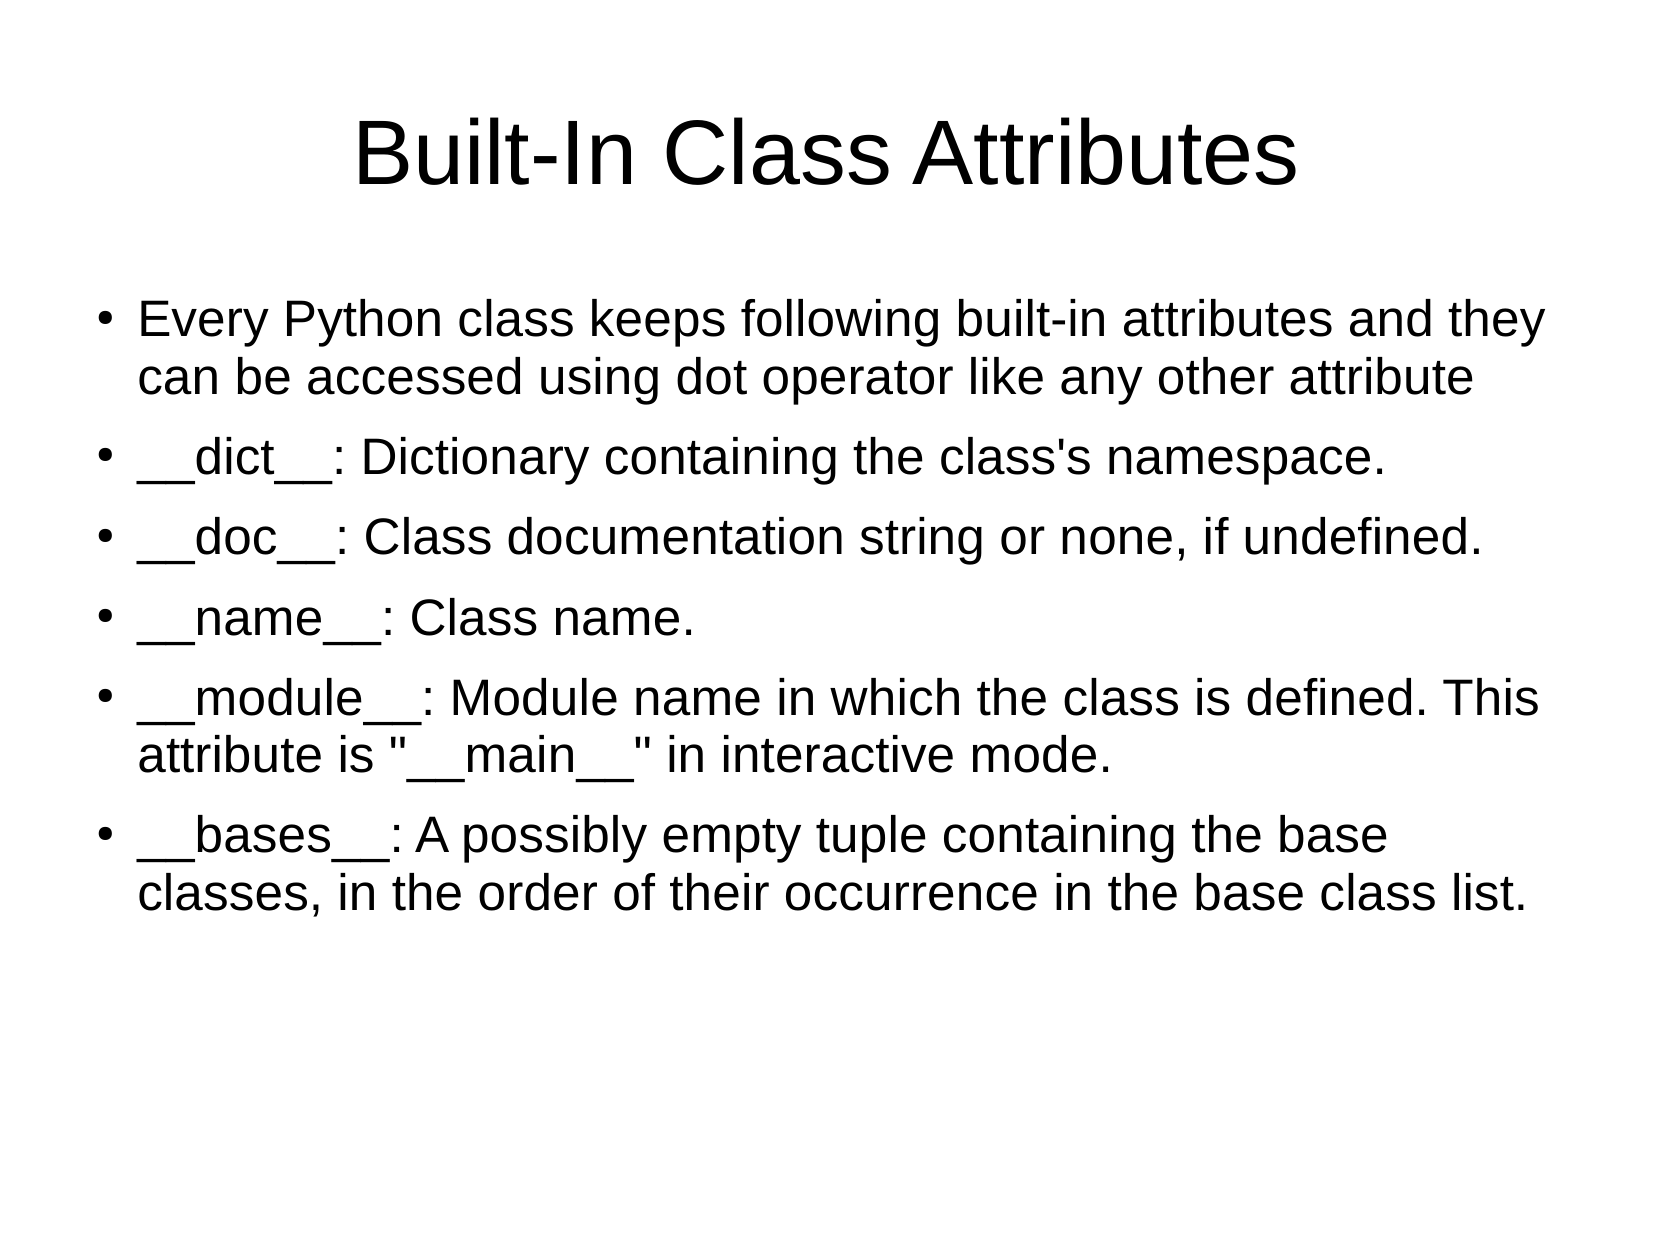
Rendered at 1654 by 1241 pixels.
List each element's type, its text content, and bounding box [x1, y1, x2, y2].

title Built-In Class Attributes [82, 49, 1571, 257]
list Every Python class keeps following built-in attributes and they can be accessed using dot operator like any other attribute __dict__: Dictionary containing the class's namespace. __doc__: Class documentation string or none, if undefined. __name__: Class name. __module__: Module name in which the class is defined. This attribute is "__main__" in interactive mode. __bases__: A possibly empty tuple containing the base classes, in the order of their occurrence in the base class list. [82, 290, 1571, 1010]
